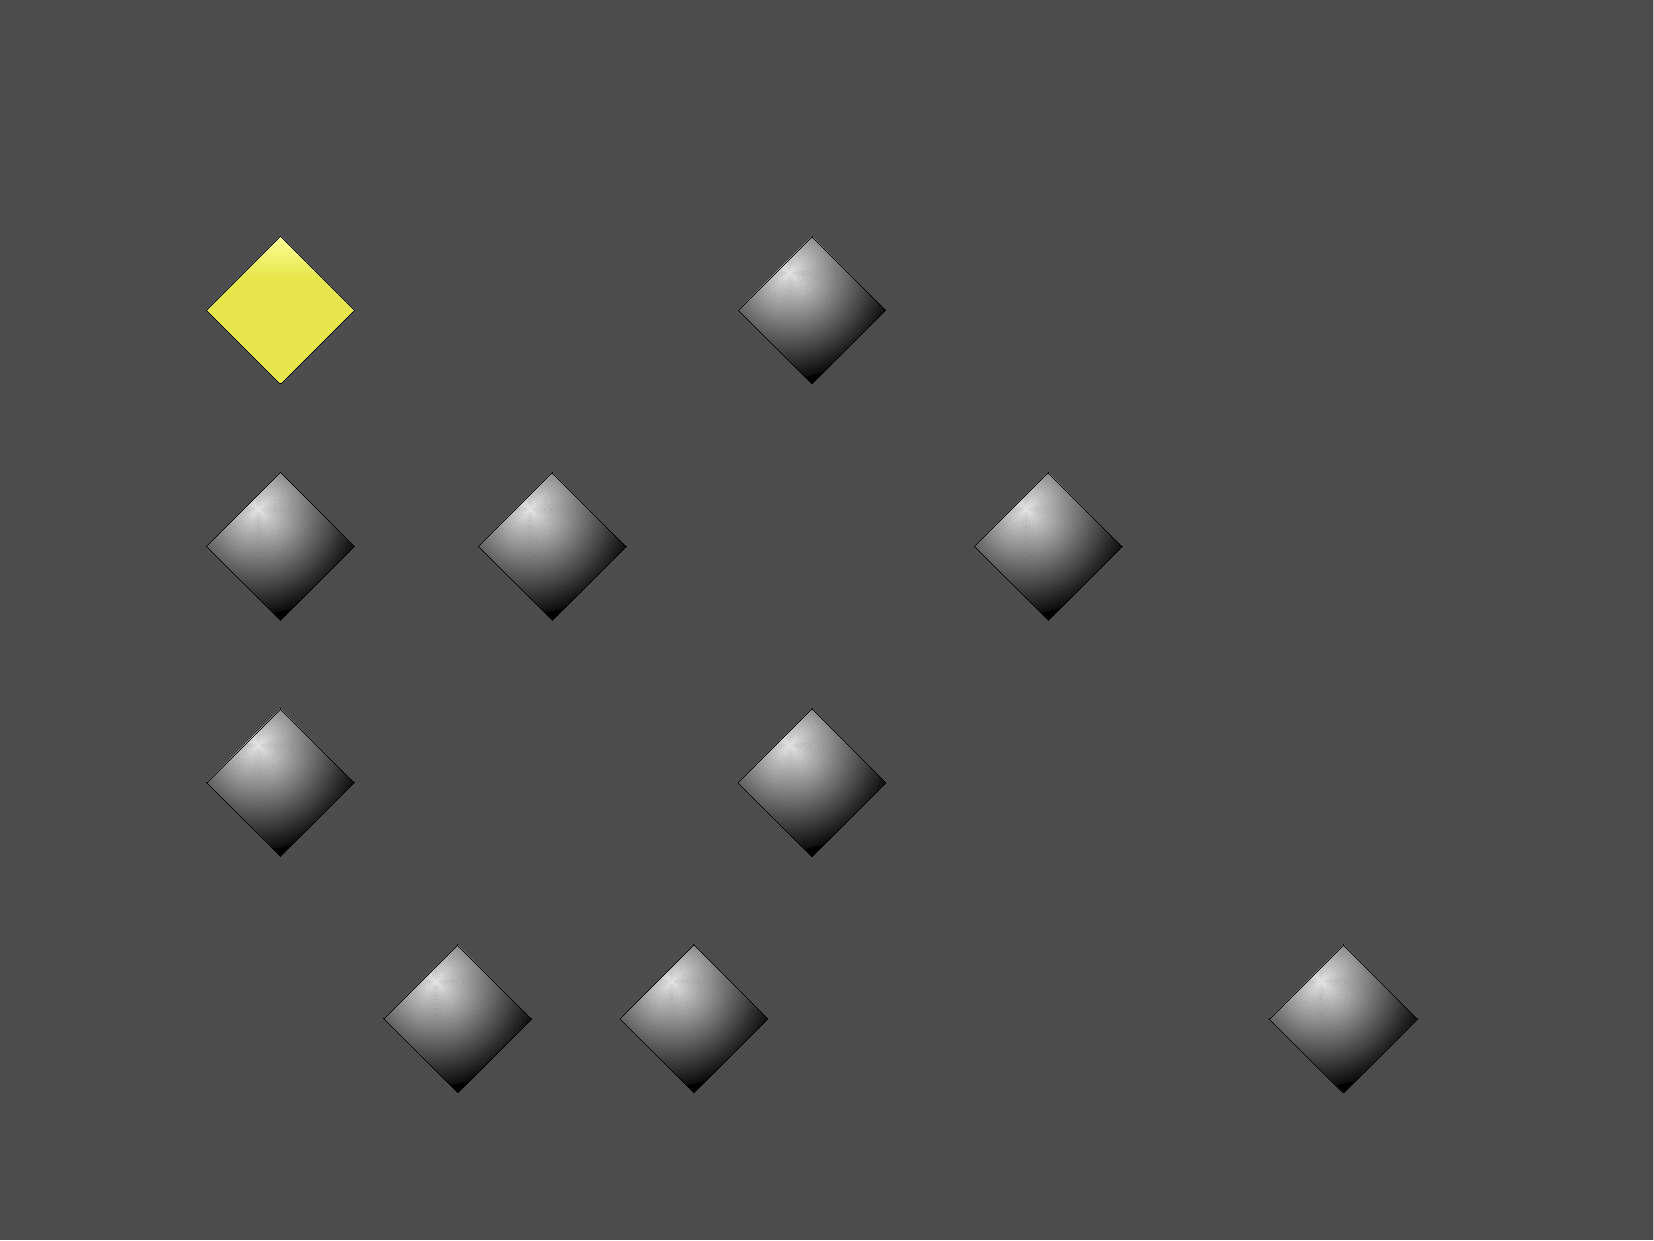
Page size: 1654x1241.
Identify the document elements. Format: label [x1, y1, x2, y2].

text_box [974, 472, 1123, 621]
text_box [206, 708, 355, 857]
text_box [206, 236, 355, 384]
text_box [738, 236, 886, 384]
text_box [478, 472, 627, 621]
text_box [620, 944, 768, 1093]
text_box [206, 472, 355, 621]
text_box [738, 708, 886, 857]
text_box [1269, 944, 1418, 1093]
text_box [383, 944, 532, 1093]
